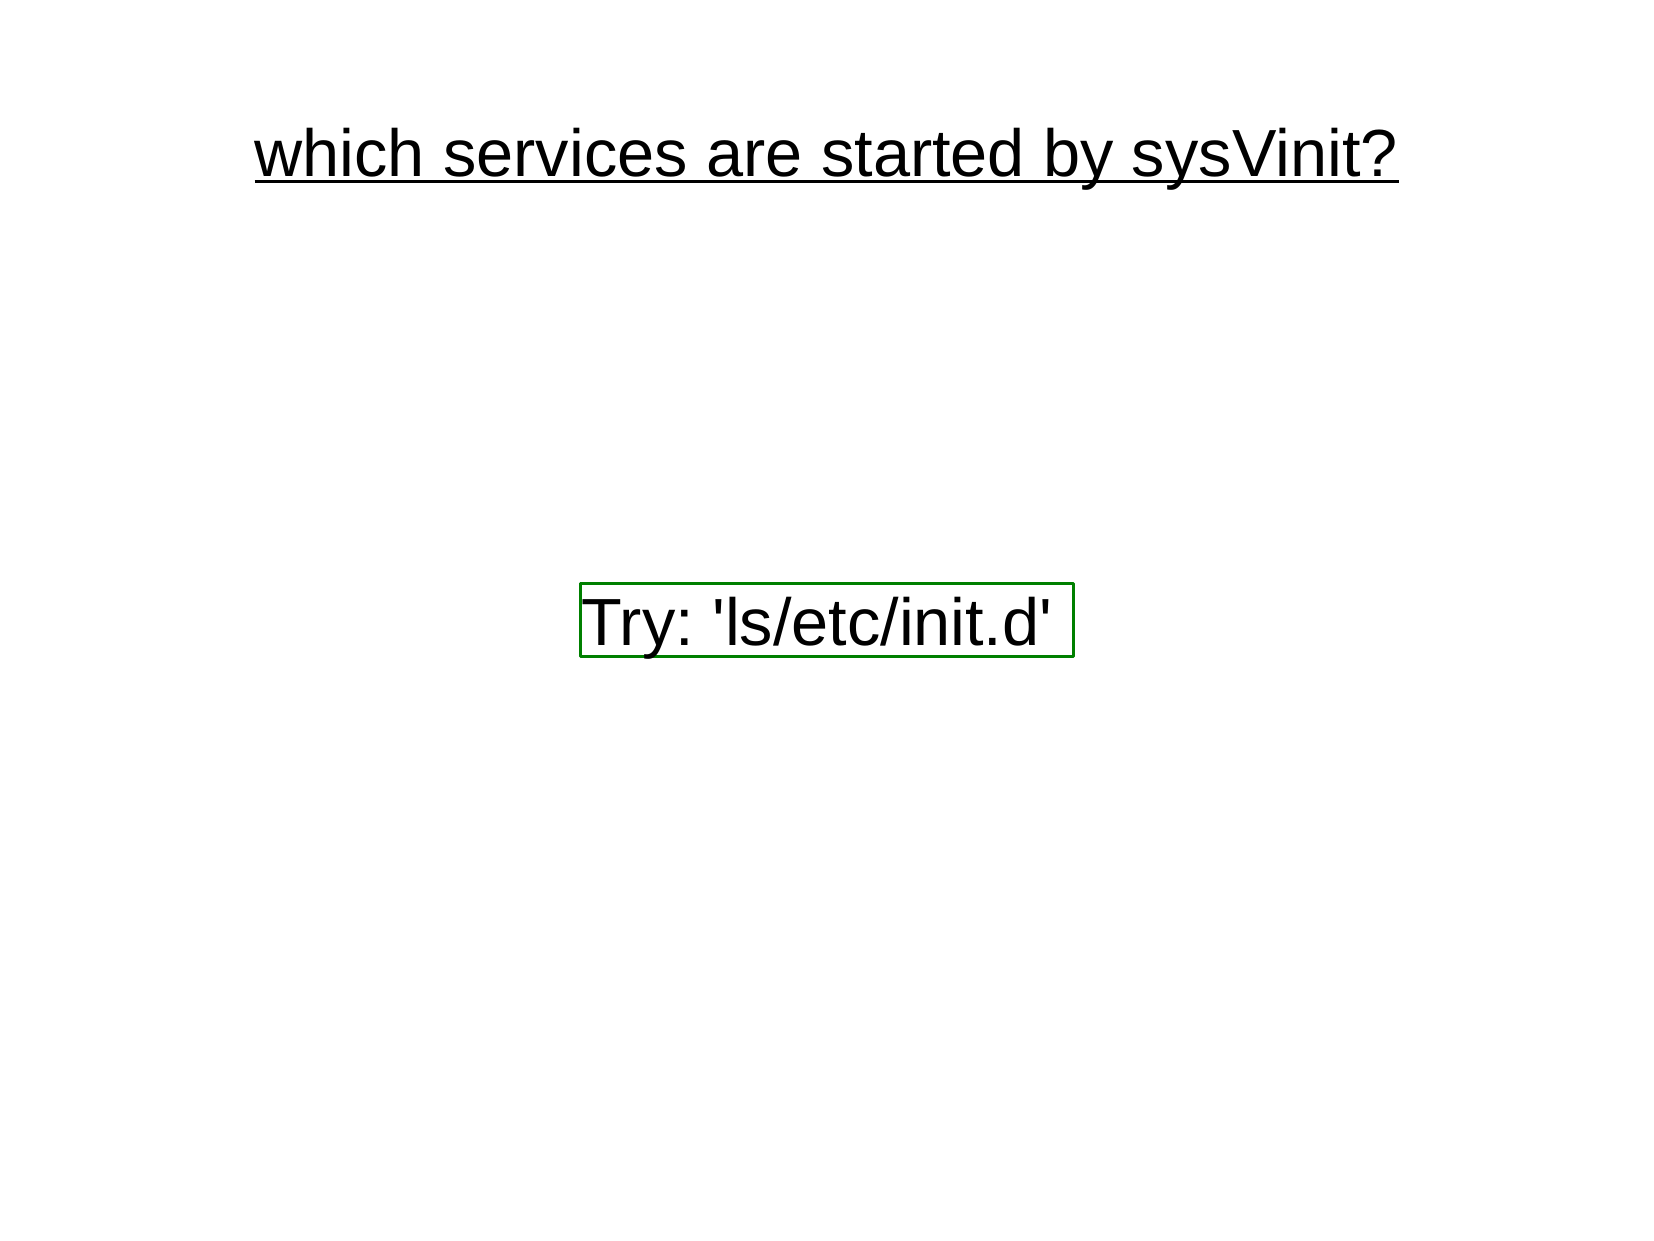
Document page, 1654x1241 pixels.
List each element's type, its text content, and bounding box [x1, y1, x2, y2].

list Try: 'ls/etc/init.d' [580, 583, 1074, 657]
title which services are started by sysVinit? [82, 49, 1571, 257]
